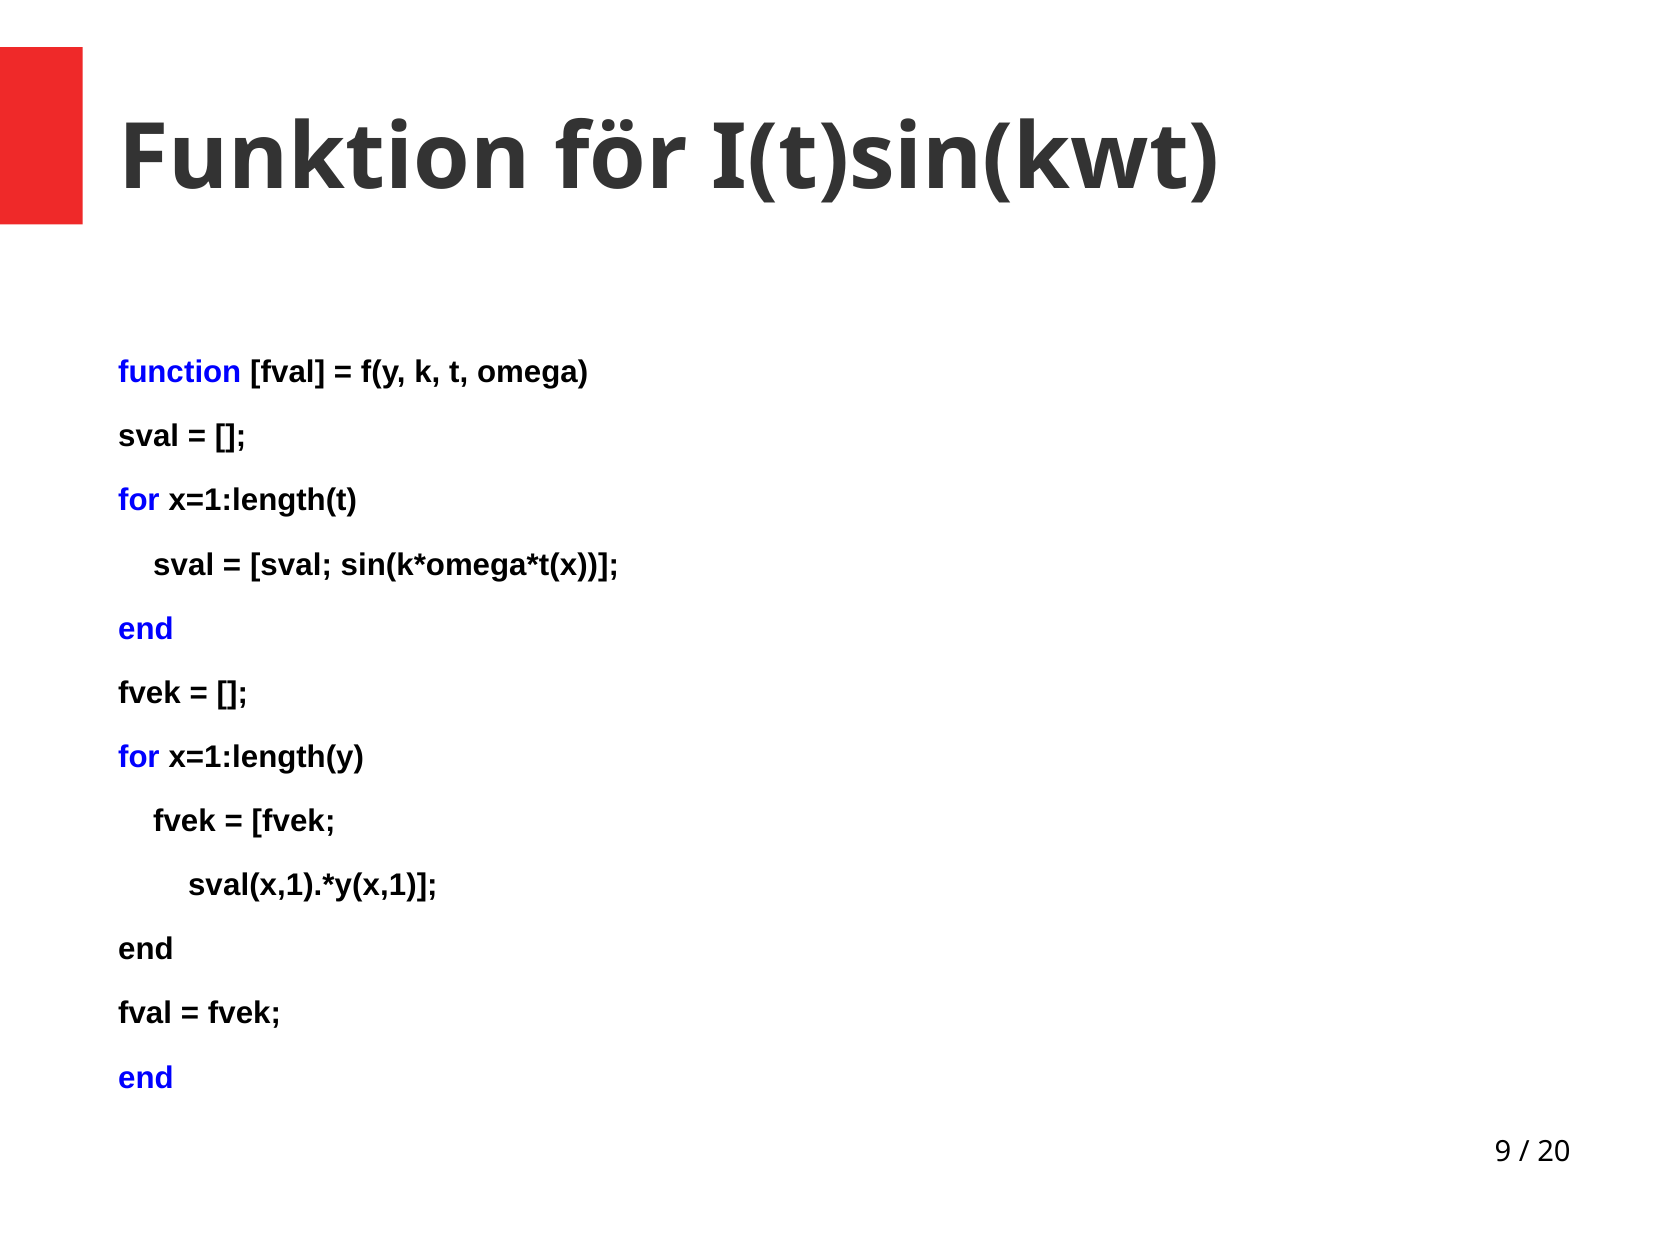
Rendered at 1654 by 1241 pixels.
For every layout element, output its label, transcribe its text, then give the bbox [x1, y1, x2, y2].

list function [fval] = f(y, k, t, omega) sval = []; for x=1:length(t) sval = [sval; sin(k*omega*t(x))]; end fvek = []; for x=1:length(y) fvek = [fvek; sval(x,1).*y(x,1)]; end fval = fvek; end [118, 354, 1536, 1074]
title Funktion för I(t)sin(kwt) [118, 49, 1571, 257]
